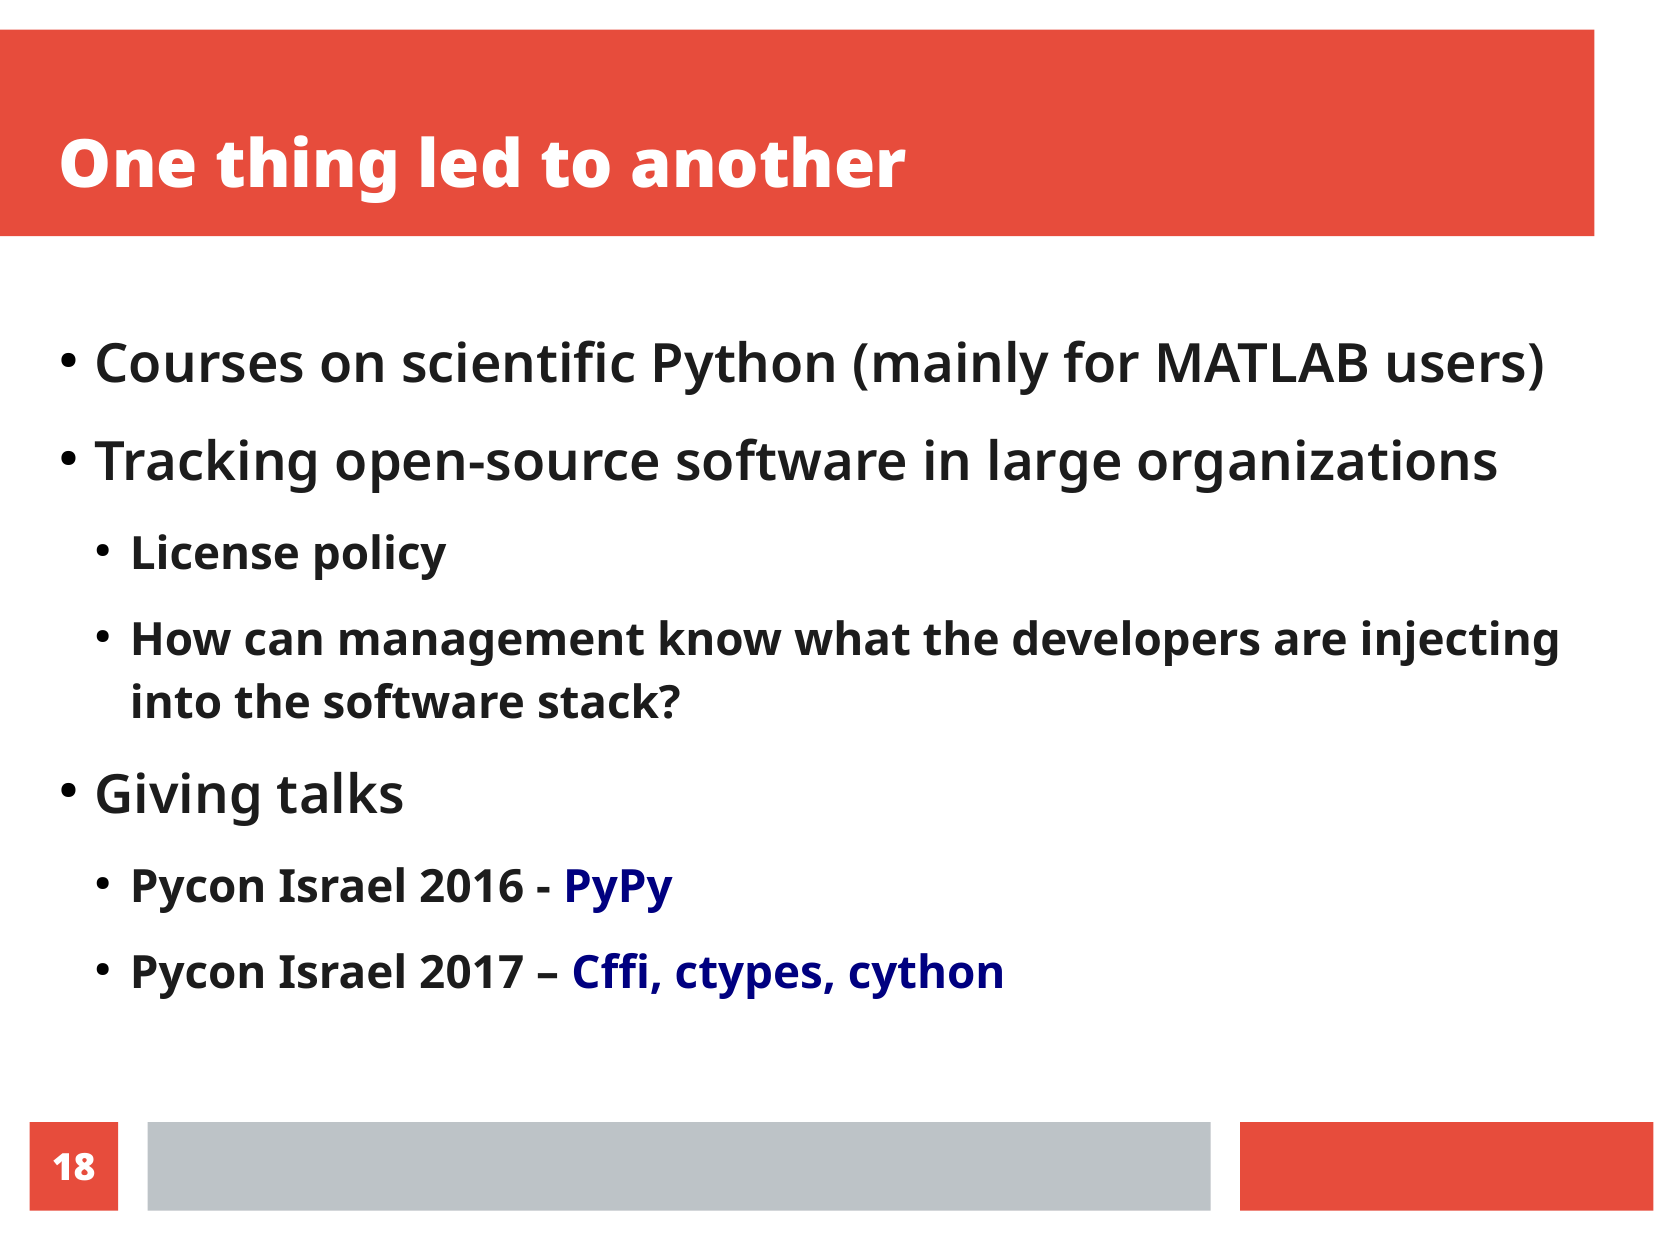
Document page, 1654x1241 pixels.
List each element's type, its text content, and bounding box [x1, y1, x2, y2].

title One thing led to another [59, 59, 1595, 207]
list Courses on scientific Python (mainly for MATLAB users) Tracking open-source software in large organizations License policy How can management know what the developers are injecting into the software stack? Giving talks Pycon Israel 2016 - PyPy Pycon Israel 2017 – Cffi, ctypes, cython [59, 324, 1565, 1093]
